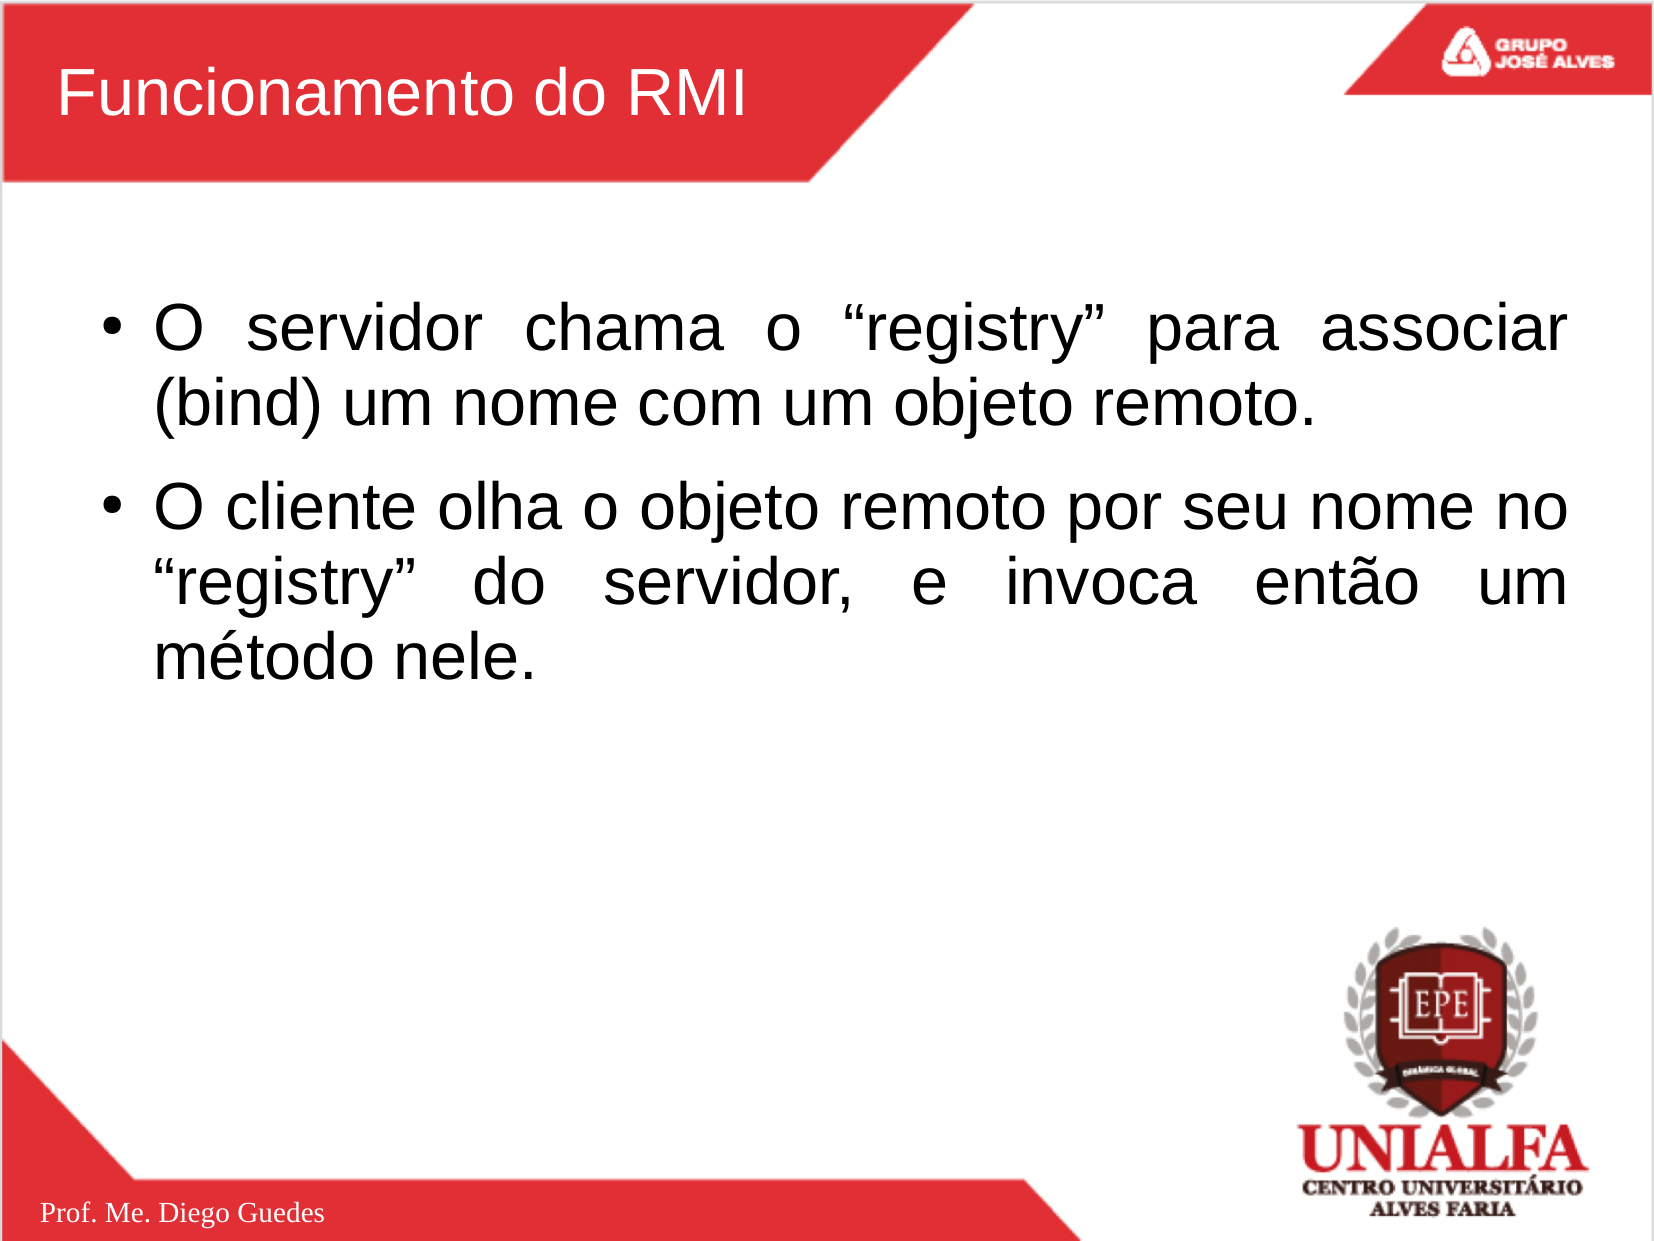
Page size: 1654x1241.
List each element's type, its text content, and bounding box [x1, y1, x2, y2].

list O servidor chama o “registry” para associar (bind) um nome com um objeto remoto. O cliente olha o objeto remoto por seu nome no “registry” do servidor, e invoca então um método nele. [82, 290, 1571, 1010]
title Funcionamento do RMI [6, 11, 799, 174]
picture [0, 0, 1654, 1241]
